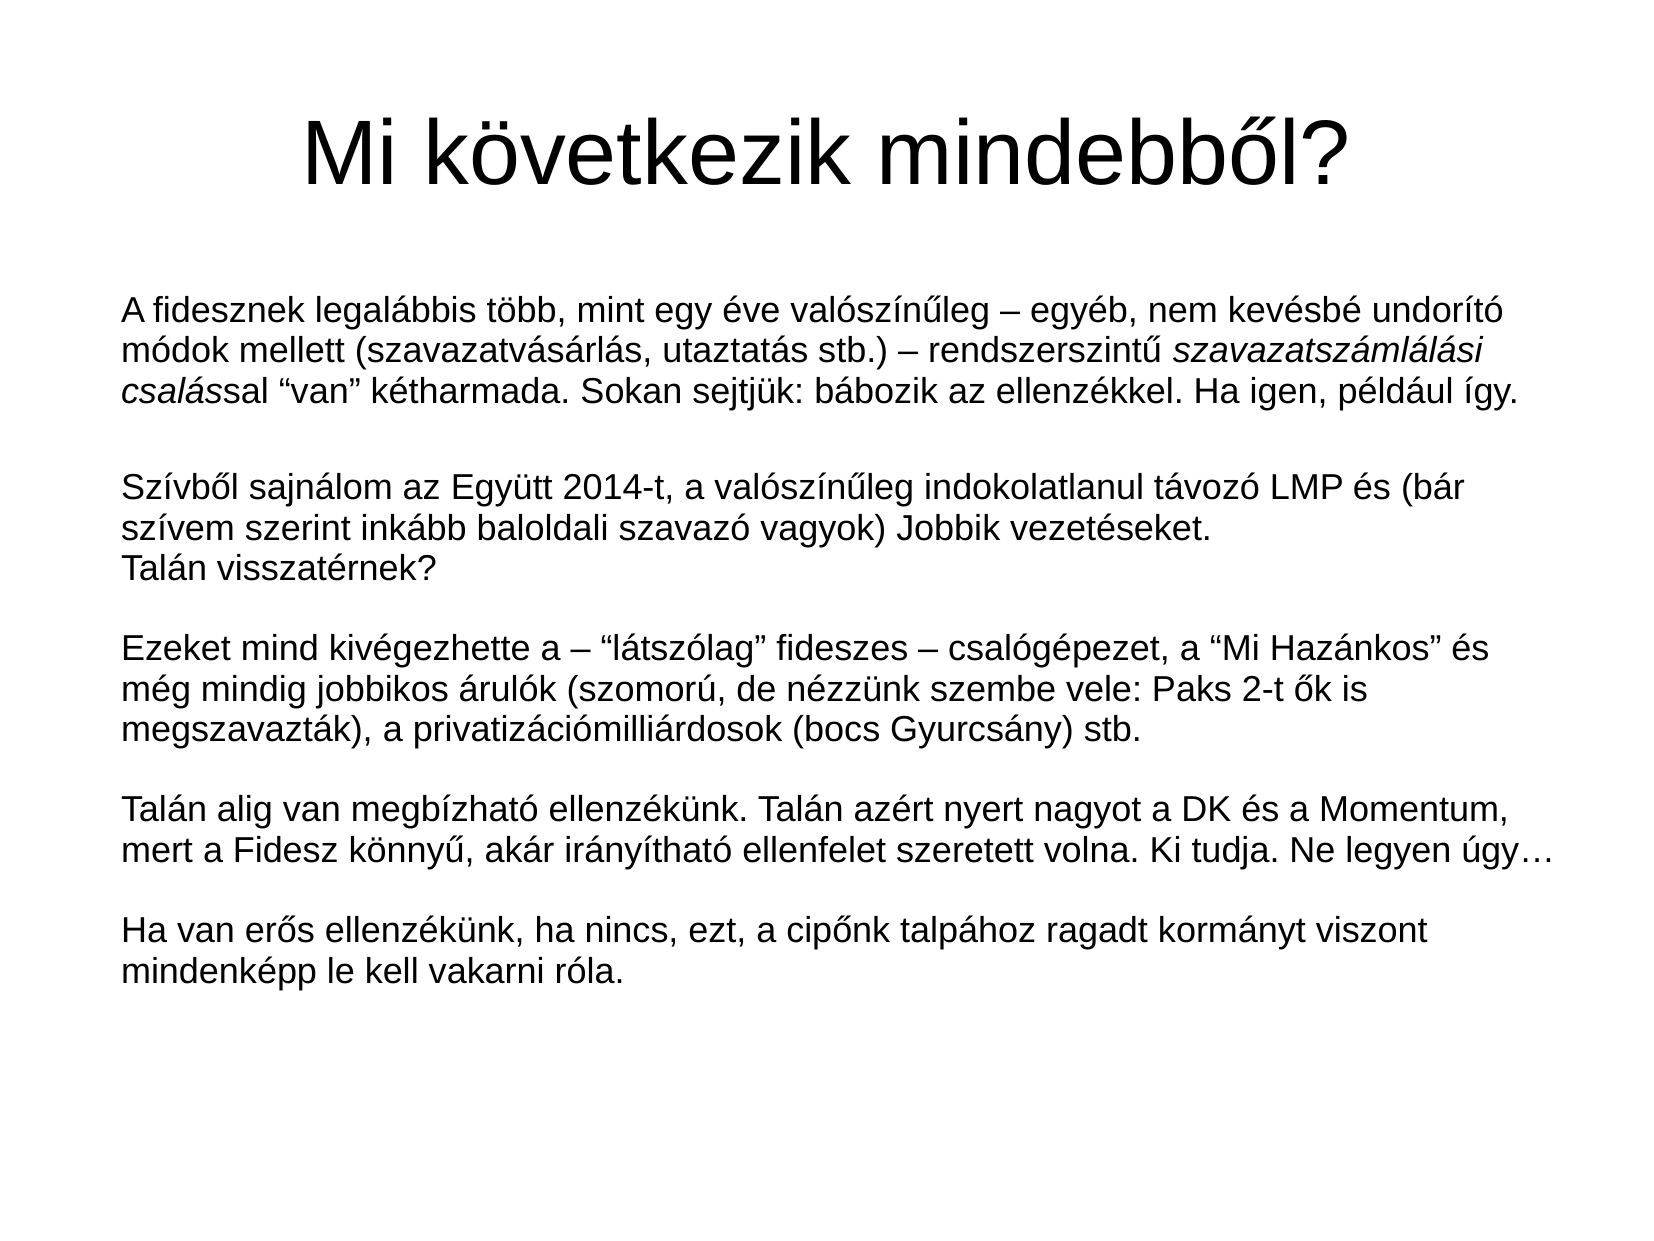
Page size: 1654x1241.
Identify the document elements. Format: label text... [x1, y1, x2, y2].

title Mi következik mindebből? [82, 49, 1571, 257]
list A fidesznek legalábbis több, mint egy éve valószínűleg – egyéb, nem kevésbé undorító módok mellett (szavazatvásárlás, utaztatás stb.) – rendszerszintű szavazatszámlálási csalással “van” kétharmada. Sokan sejtjük: bábozik az ellenzékkel. Ha igen, például így. Szívből sajnálom az Együtt 2014-t, a valószínűleg indokolatlanul távozó LMP és (bár szívem szerint inkább baloldali szavazó vagyok) Jobbik vezetéseket. Talán visszatérnek? Ezeket mind kivégezhette a – “látszólag” fideszes – csalógépezet, a “Mi Hazánkos” és még mindig jobbikos árulók (szomorú, de nézzünk szembe vele: Paks 2-t ők is megszavazták), a privatizációmilliárdosok (bocs Gyurcsány) stb. Talán alig van megbízható ellenzékünk. Talán azért nyert nagyot a DK és a Momentum, mert a Fidesz könnyű, akár irányítható ellenfelet szeretett volna. Ki tudja. Ne legyen úgy… Ha van erős ellenzékünk, ha nincs, ezt, a cipőnk talpához ragadt kormányt viszont mindenképp le kell vakarni róla. [82, 290, 1571, 1010]
